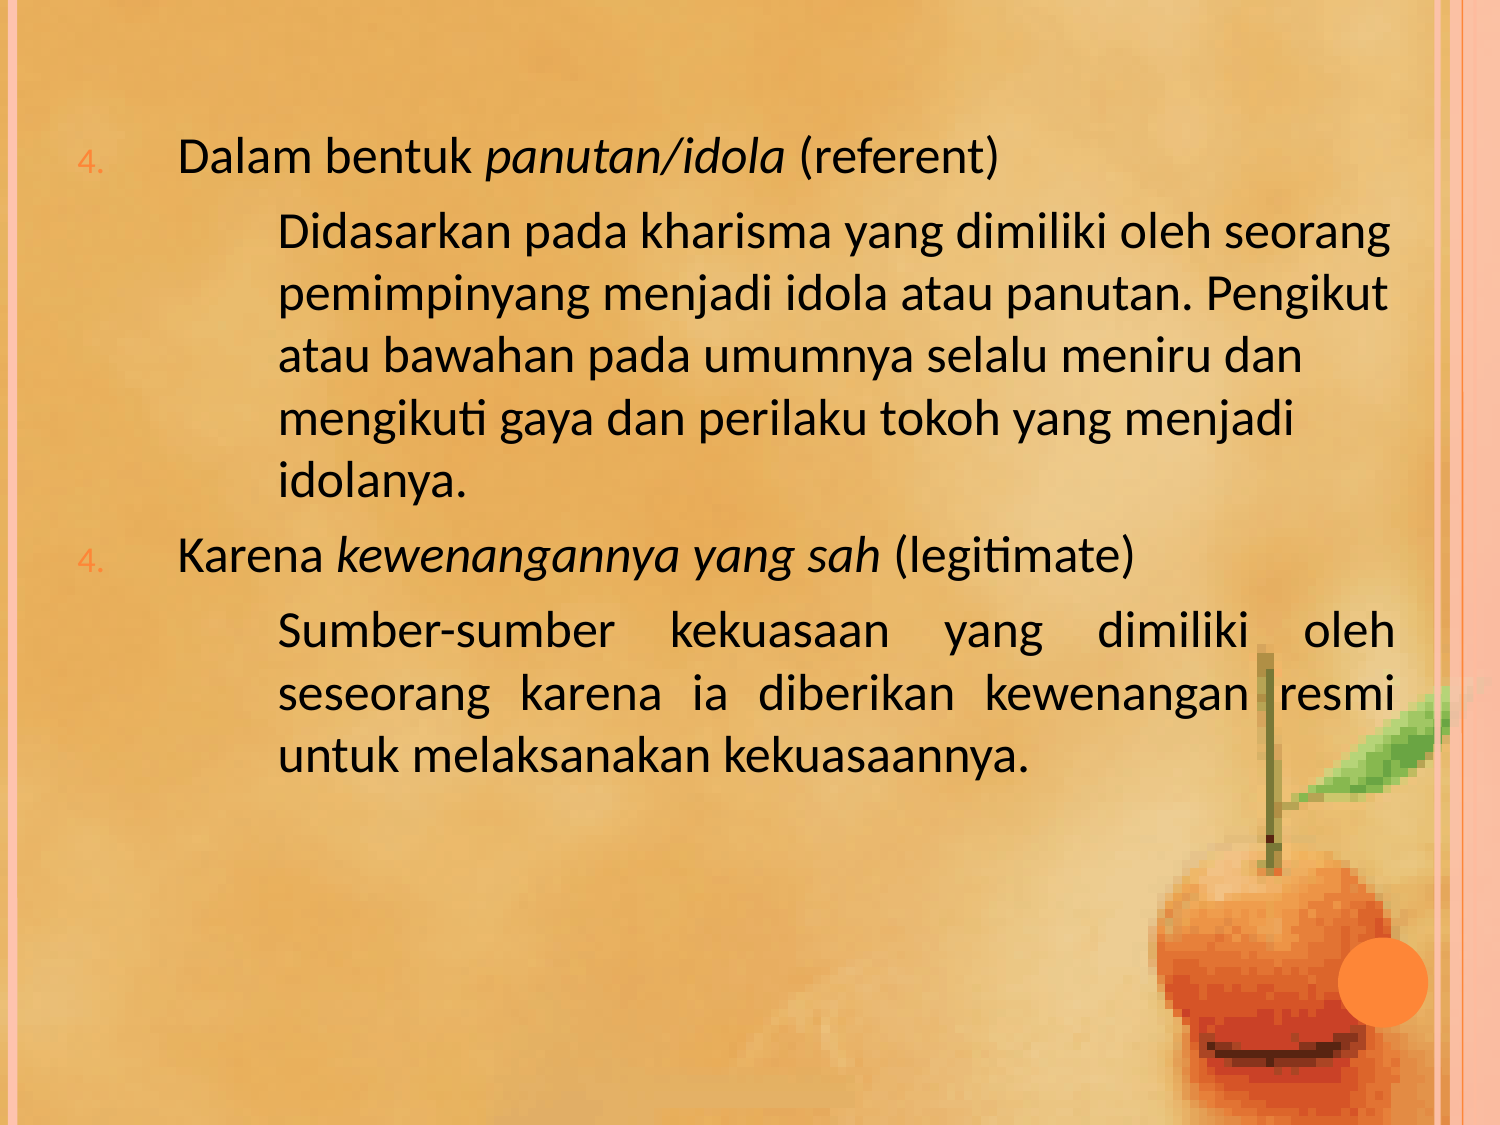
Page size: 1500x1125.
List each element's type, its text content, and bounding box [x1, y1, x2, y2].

list Dalam bentuk panutan/idola (referent) Didasarkan pada kharisma yang dimiliki oleh seorang pemimpinyang menjadi idola atau panutan. Pengikut atau bawahan pada umumnya selalu meniru dan mengikuti gaya dan perilaku tokoh yang menjadi idolanya. Karena kewenangannya yang sah (legitimate) Sumber-sumber kekuasaan yang dimiliki oleh seseorang karena ia diberikan kewenangan resmi untuk melaksanakan kekuasaannya. [62, 113, 1412, 894]
